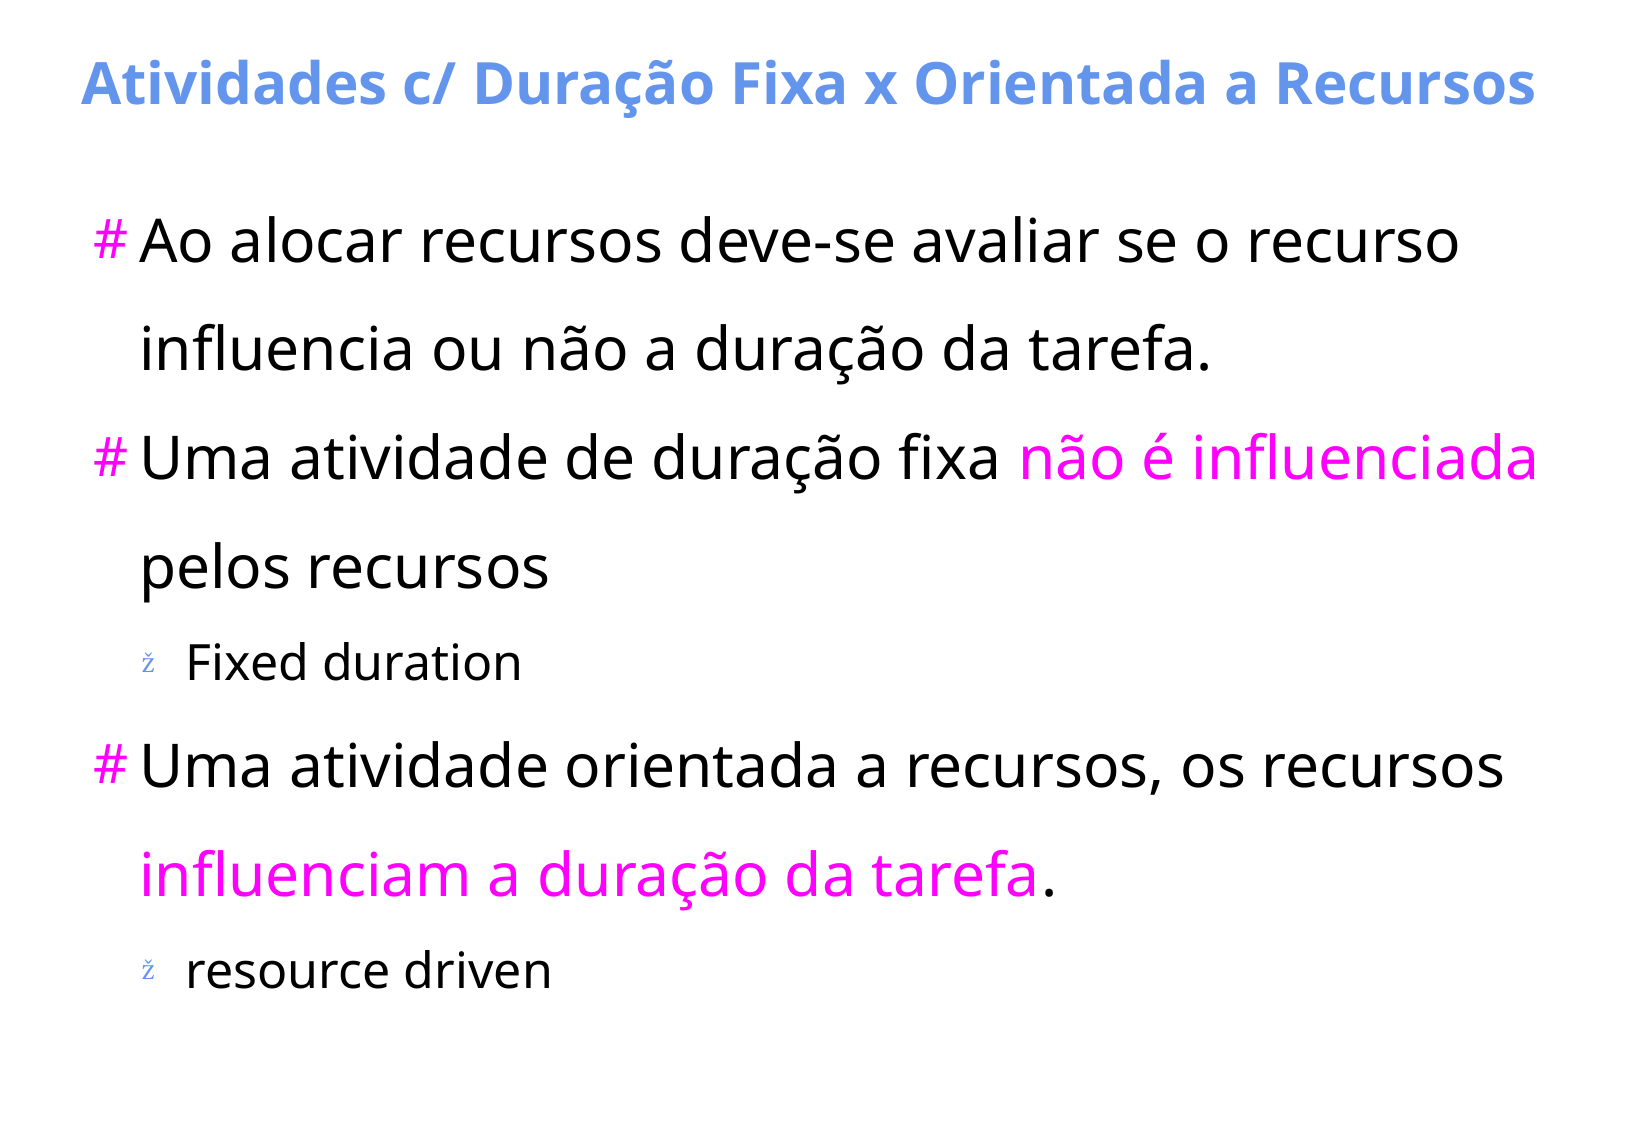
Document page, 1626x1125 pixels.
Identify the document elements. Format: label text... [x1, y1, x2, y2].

list Ao alocar recursos deve-se avaliar se o recurso influencia ou não a duração da tarefa. Uma atividade de duração fixa não é influenciada pelos recursos Fixed duration Uma atividade orientada a recursos, os recursos influenciam a duração da tarefa. resource driven [81, 165, 1544, 1016]
title Atividades c/ Duração Fixa x Orientada a Recursos [81, 44, 1544, 119]
